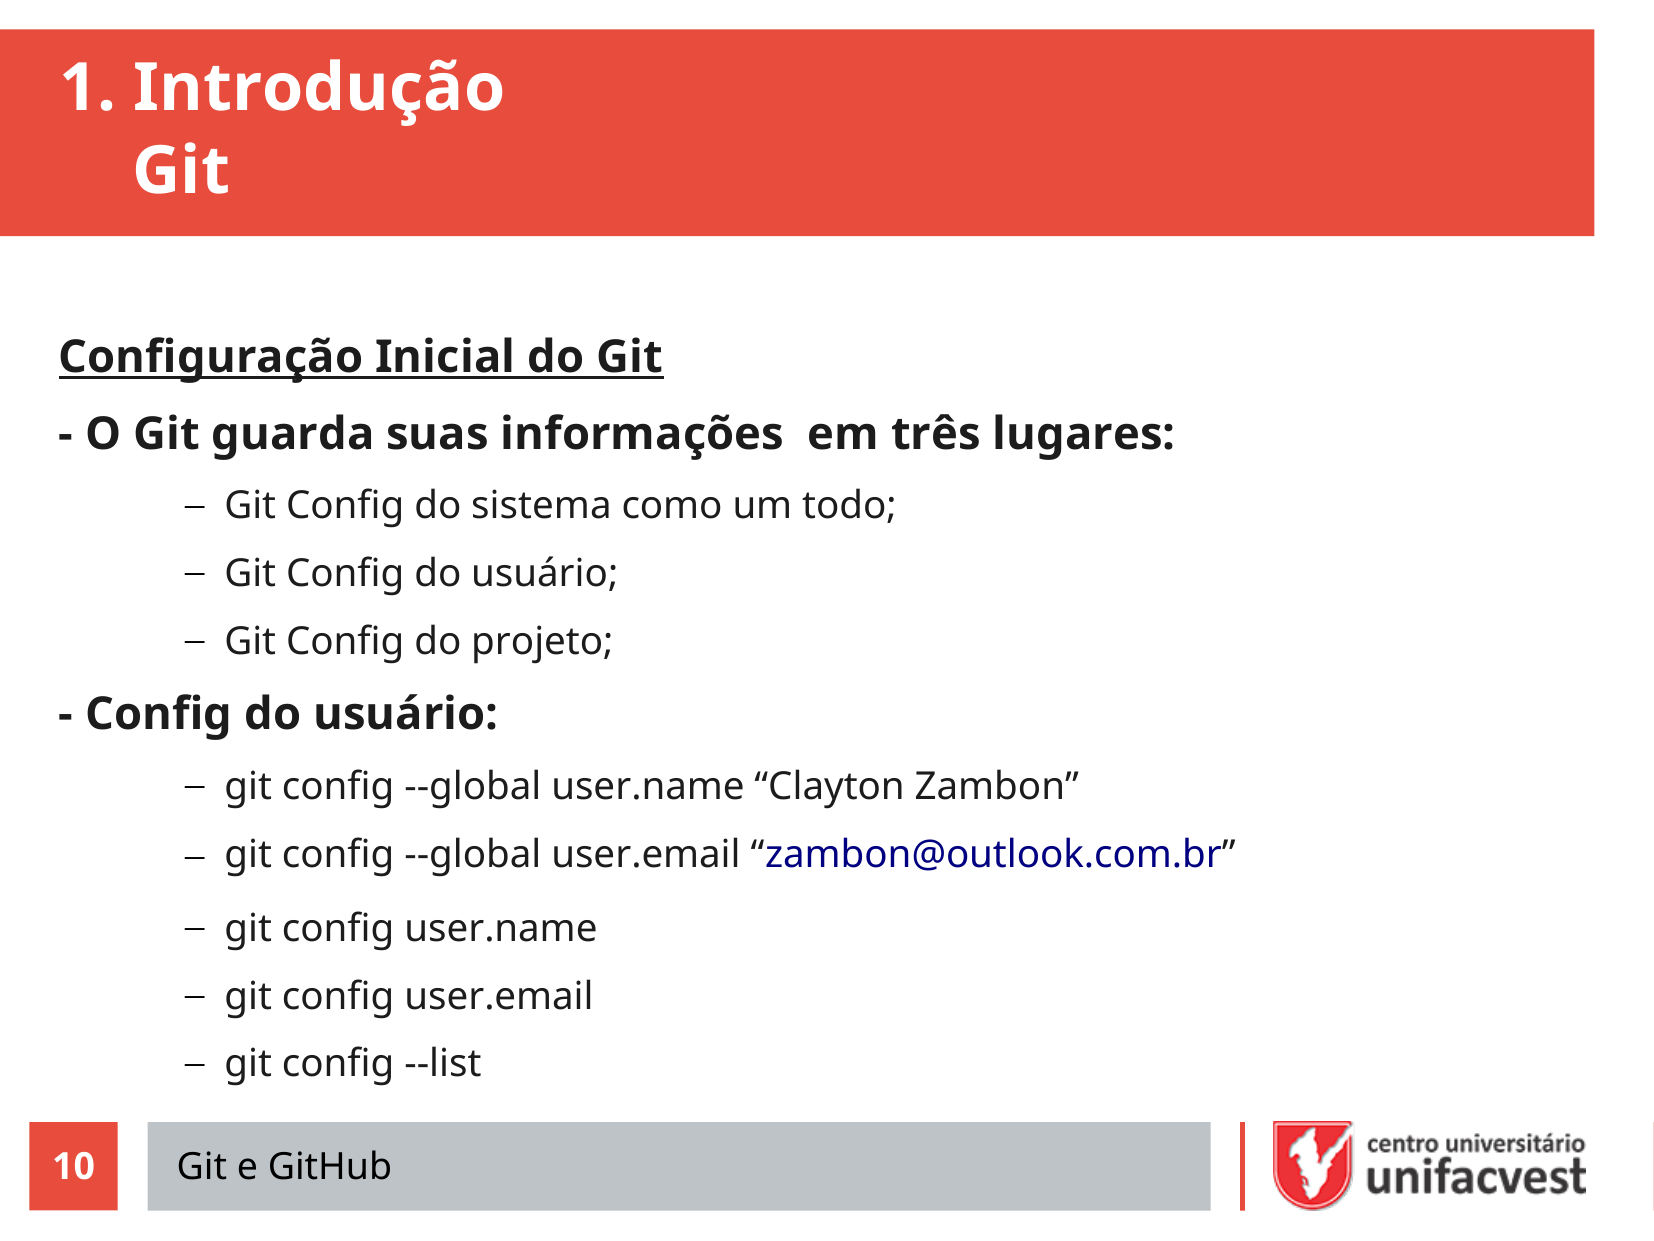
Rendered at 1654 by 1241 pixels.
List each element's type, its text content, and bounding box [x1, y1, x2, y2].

text_box Git e GitHub [161, 1132, 1212, 1196]
picture [1273, 1121, 1586, 1211]
text_box [1245, 1120, 1654, 1212]
title 1. Introdução Git [59, 59, 1595, 207]
list Configuração Inicial do Git - O Git guarda suas informações em três lugares: Git Config do sistema como um todo; Git Config do usuário; Git Config do projeto; - Config do usuário: git config --global user.name “Clayton Zambon” git config --global user.email “zambon@outlook.com.br” git config user.name git config user.email git config --list [59, 324, 1566, 1093]
